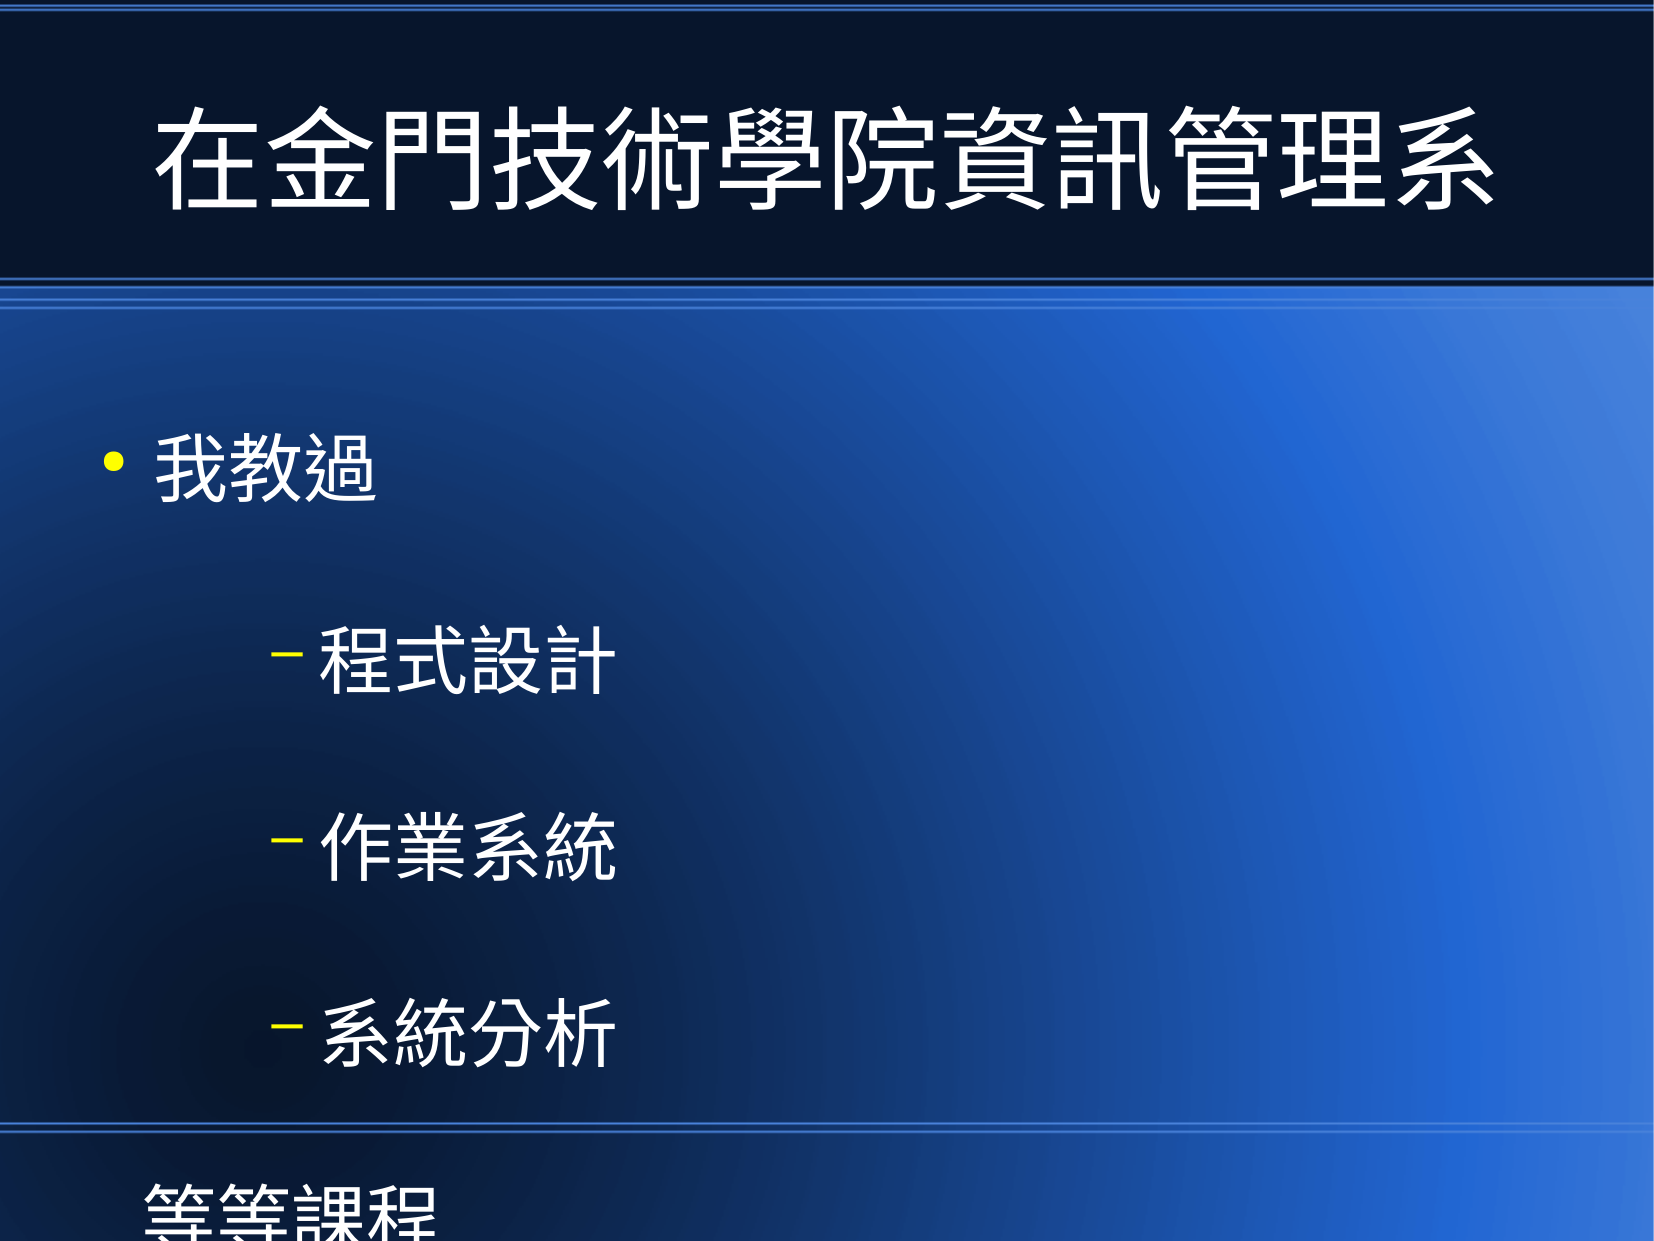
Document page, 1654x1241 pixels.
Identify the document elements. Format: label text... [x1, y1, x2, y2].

picture [0, 0, 1654, 1241]
title 在金門技術學院資訊管理系 [82, 49, 1571, 257]
list 我教過 程式設計 作業系統 系統分析 等等課程 [82, 355, 1571, 1241]
